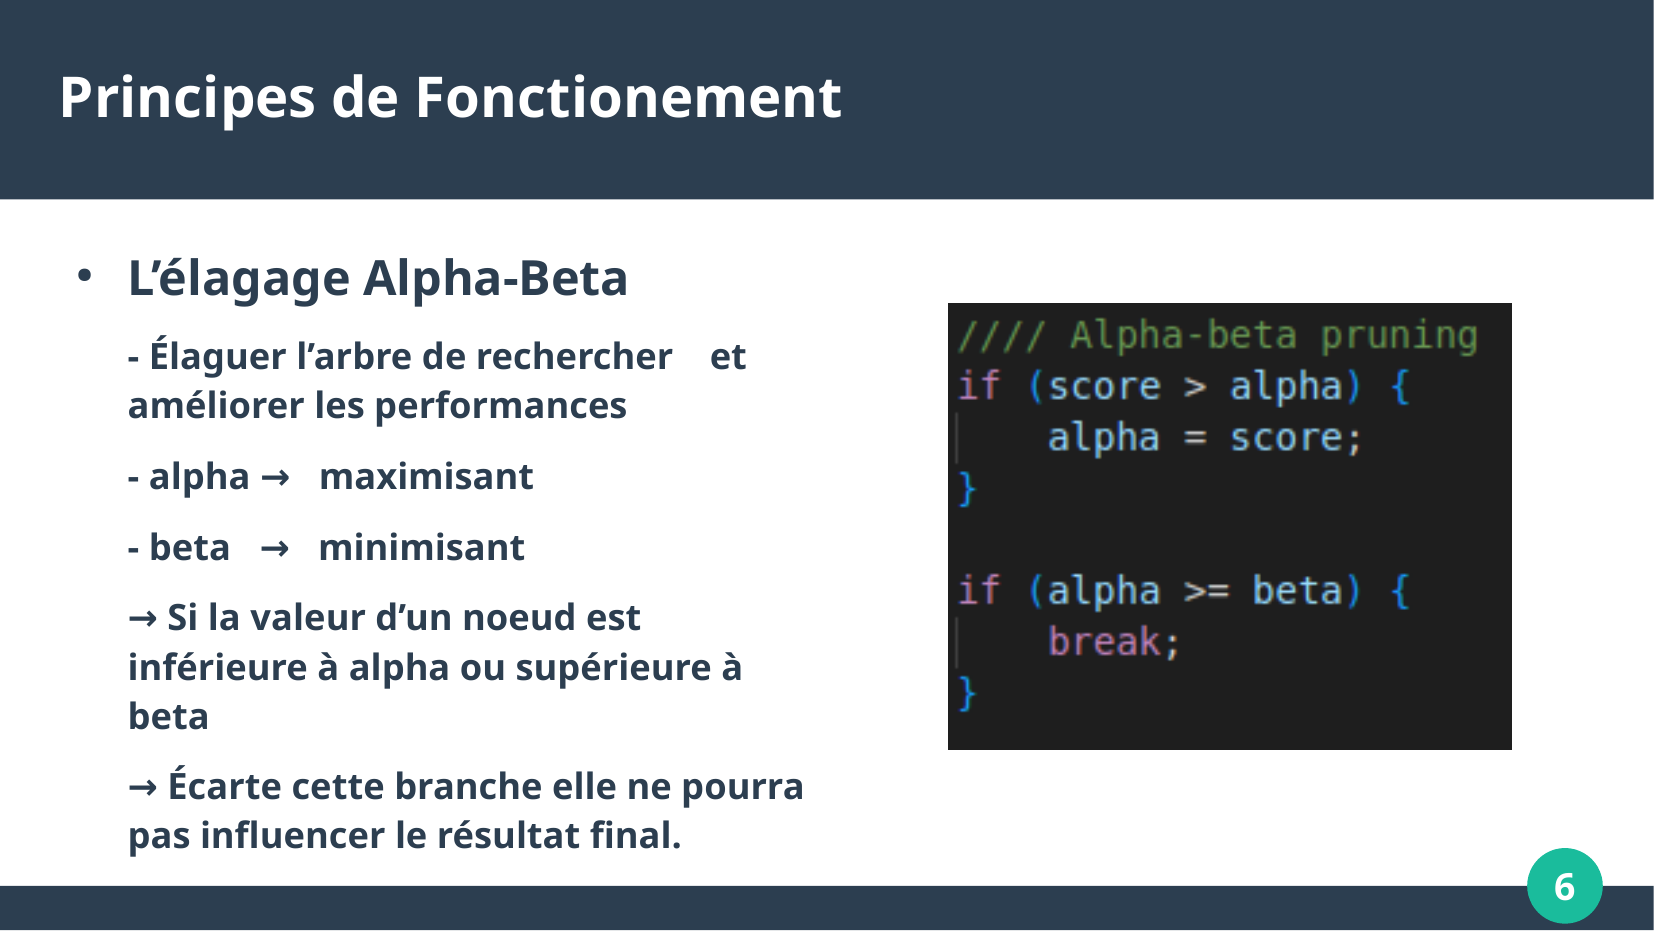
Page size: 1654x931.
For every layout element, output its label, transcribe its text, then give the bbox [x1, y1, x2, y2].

list L’élagage Alpha-Beta - Élaguer l’arbre de rechercher et améliorer les performances - alpha → maximisant - beta → minimisant → Si la valeur d’un noeud est inférieure à alpha ou supérieure à beta → Écarte cette branche elle ne pourra pas influencer le résultat final. [59, 243, 826, 864]
picture [948, 303, 1512, 751]
title Principes de Fonctionement [59, 37, 1595, 156]
